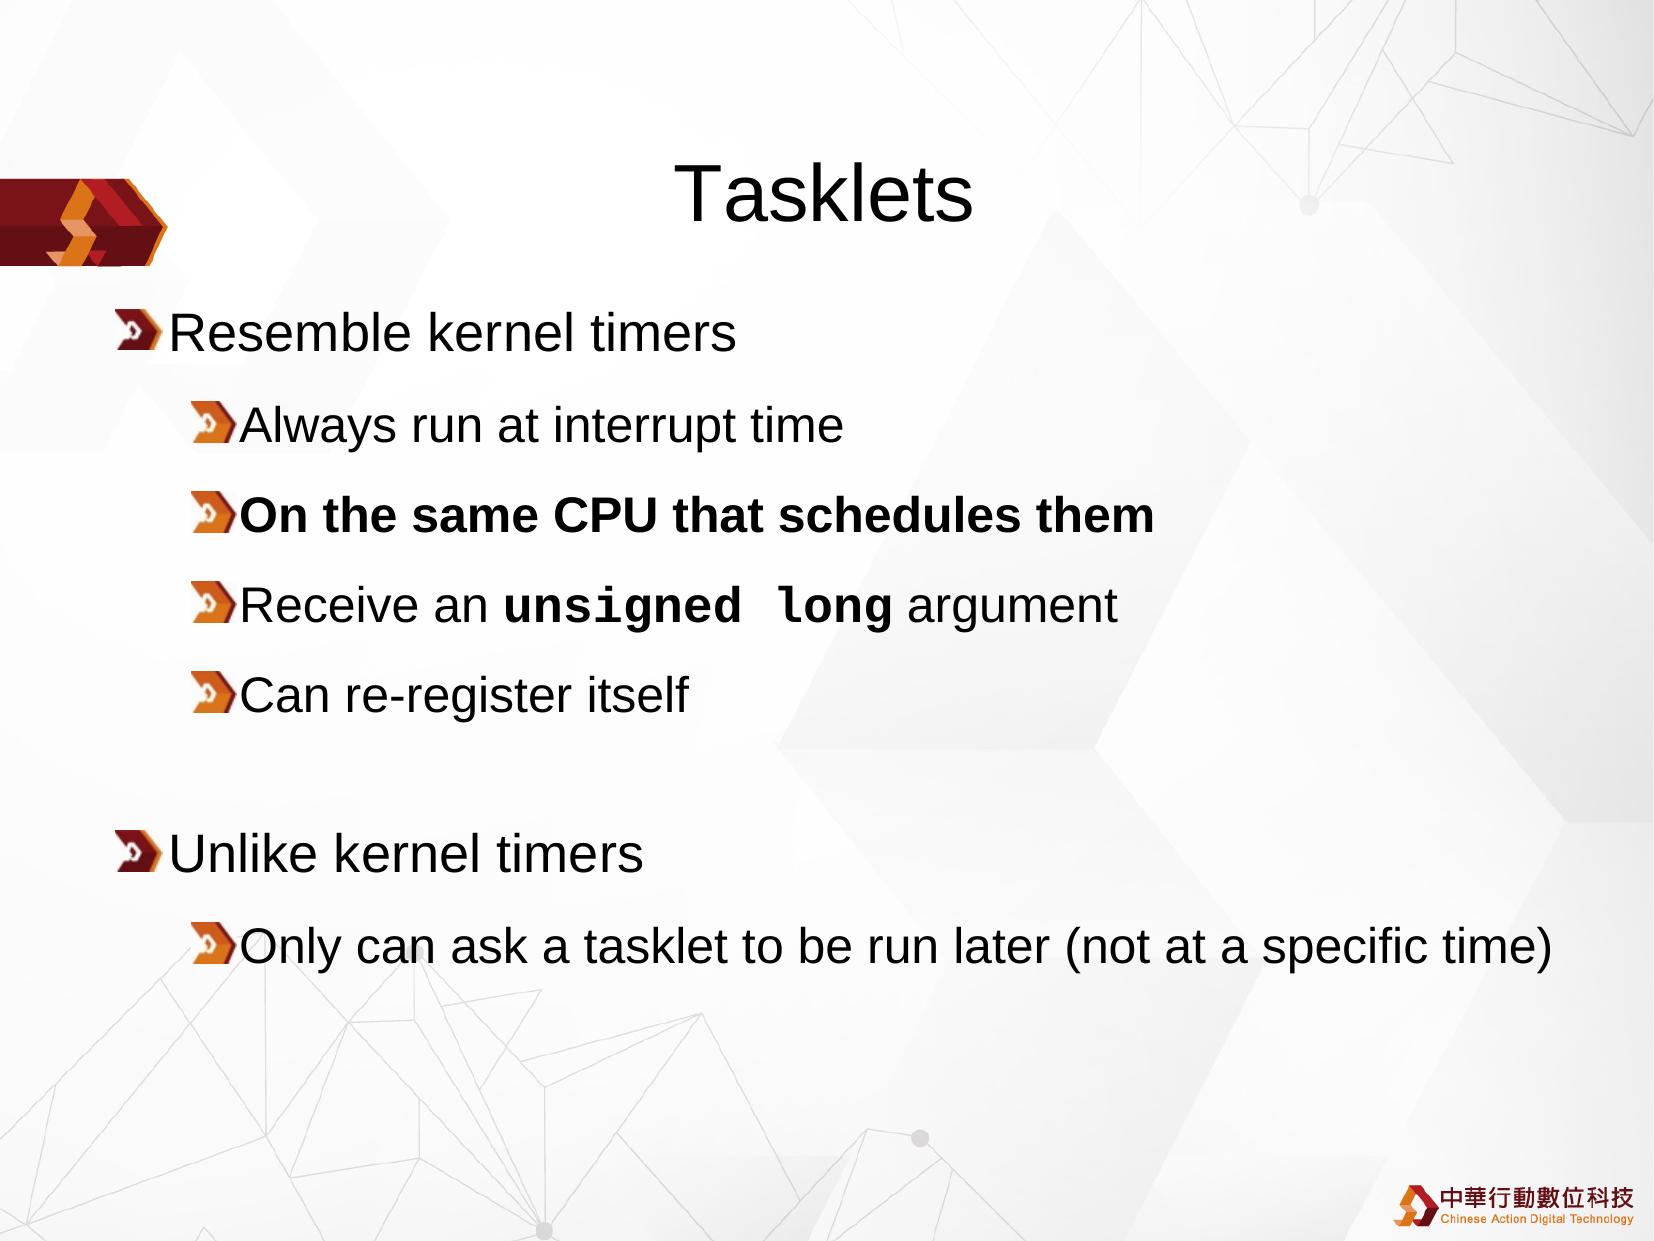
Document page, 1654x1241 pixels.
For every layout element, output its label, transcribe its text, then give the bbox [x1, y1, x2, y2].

picture [0, 0, 1654, 1241]
title Tasklets [66, 132, 1555, 232]
list Resemble kernel timers Always run at interrupt time On the same CPU that schedules them Receive an unsigned long argument Can re-register itself Unlike kernel timers Only can ask a tasklet to be run later (not at a specific time) [82, 289, 1571, 1109]
